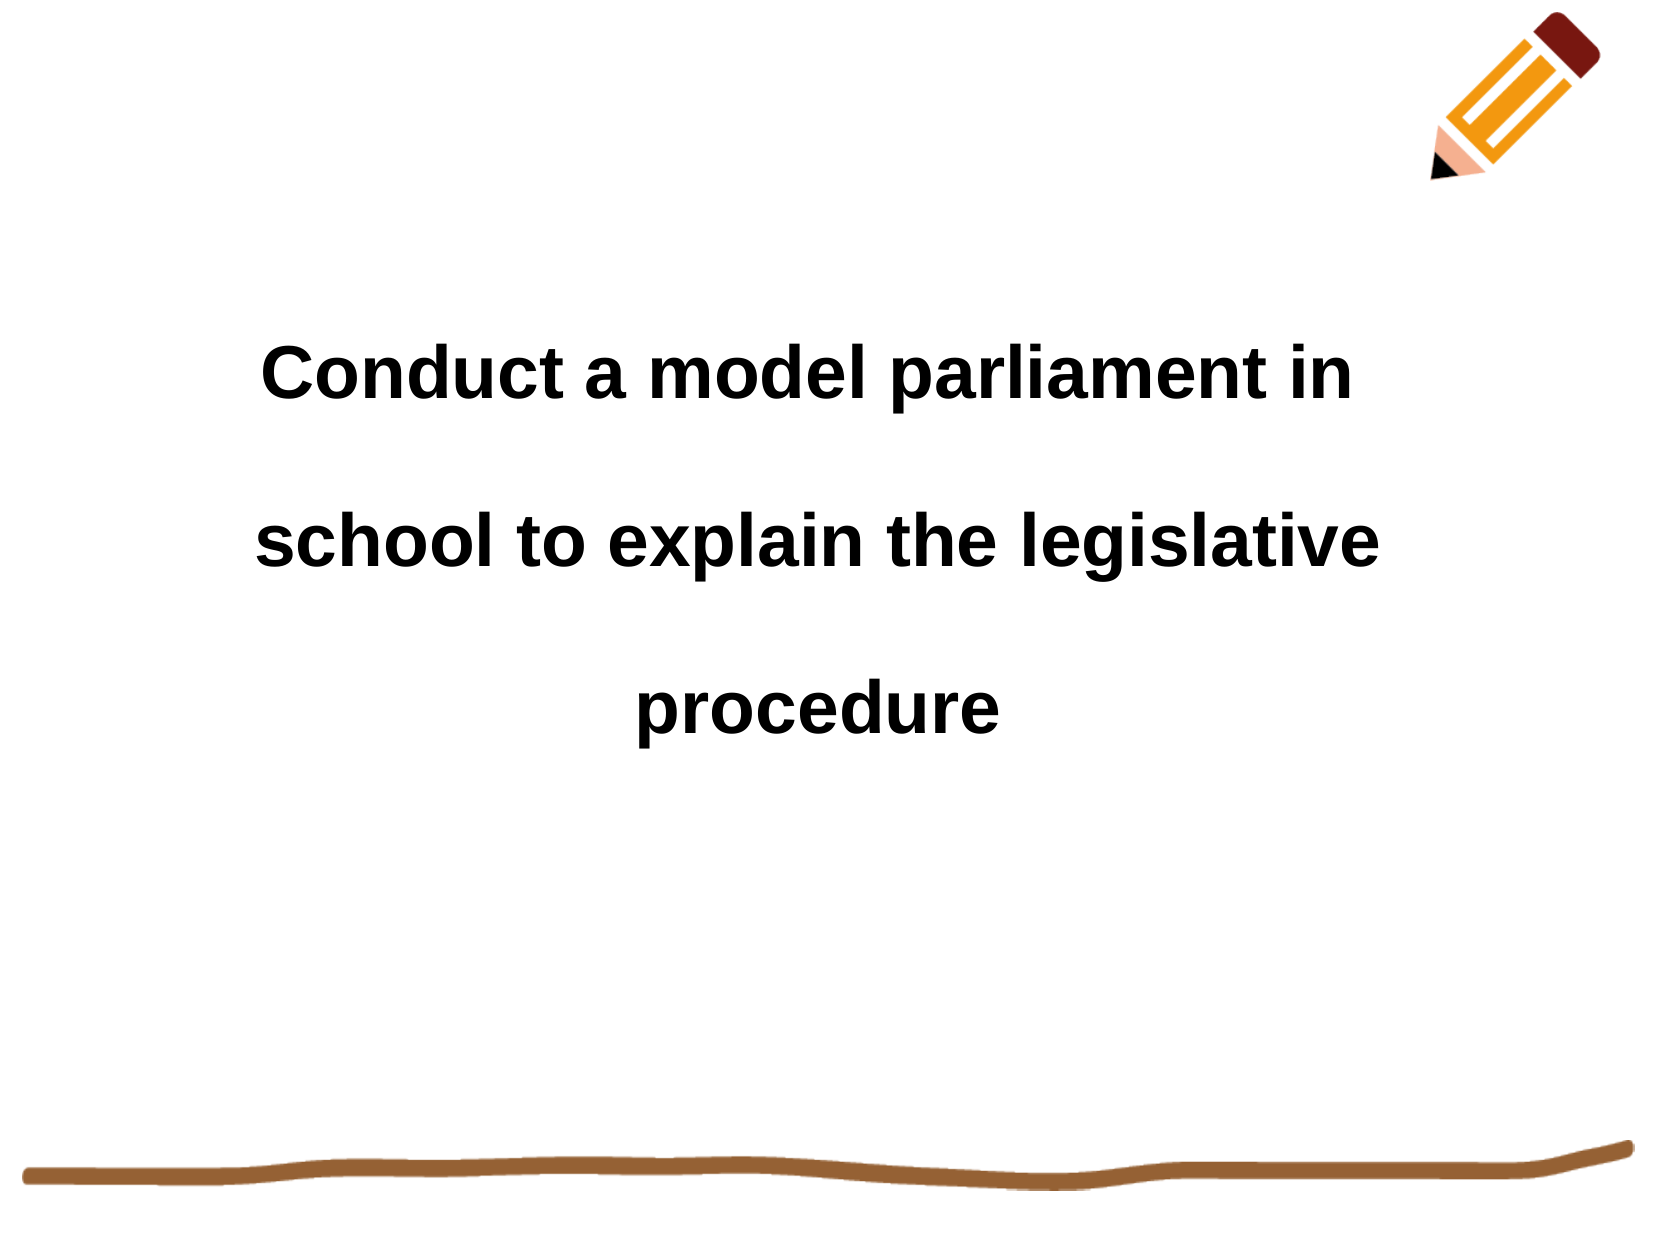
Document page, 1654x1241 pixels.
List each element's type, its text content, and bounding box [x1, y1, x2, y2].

picture [22, 1140, 1635, 1191]
picture [1430, 12, 1601, 181]
title Conduct a model parliament in school to explain the legislative procedure [135, 195, 1482, 886]
